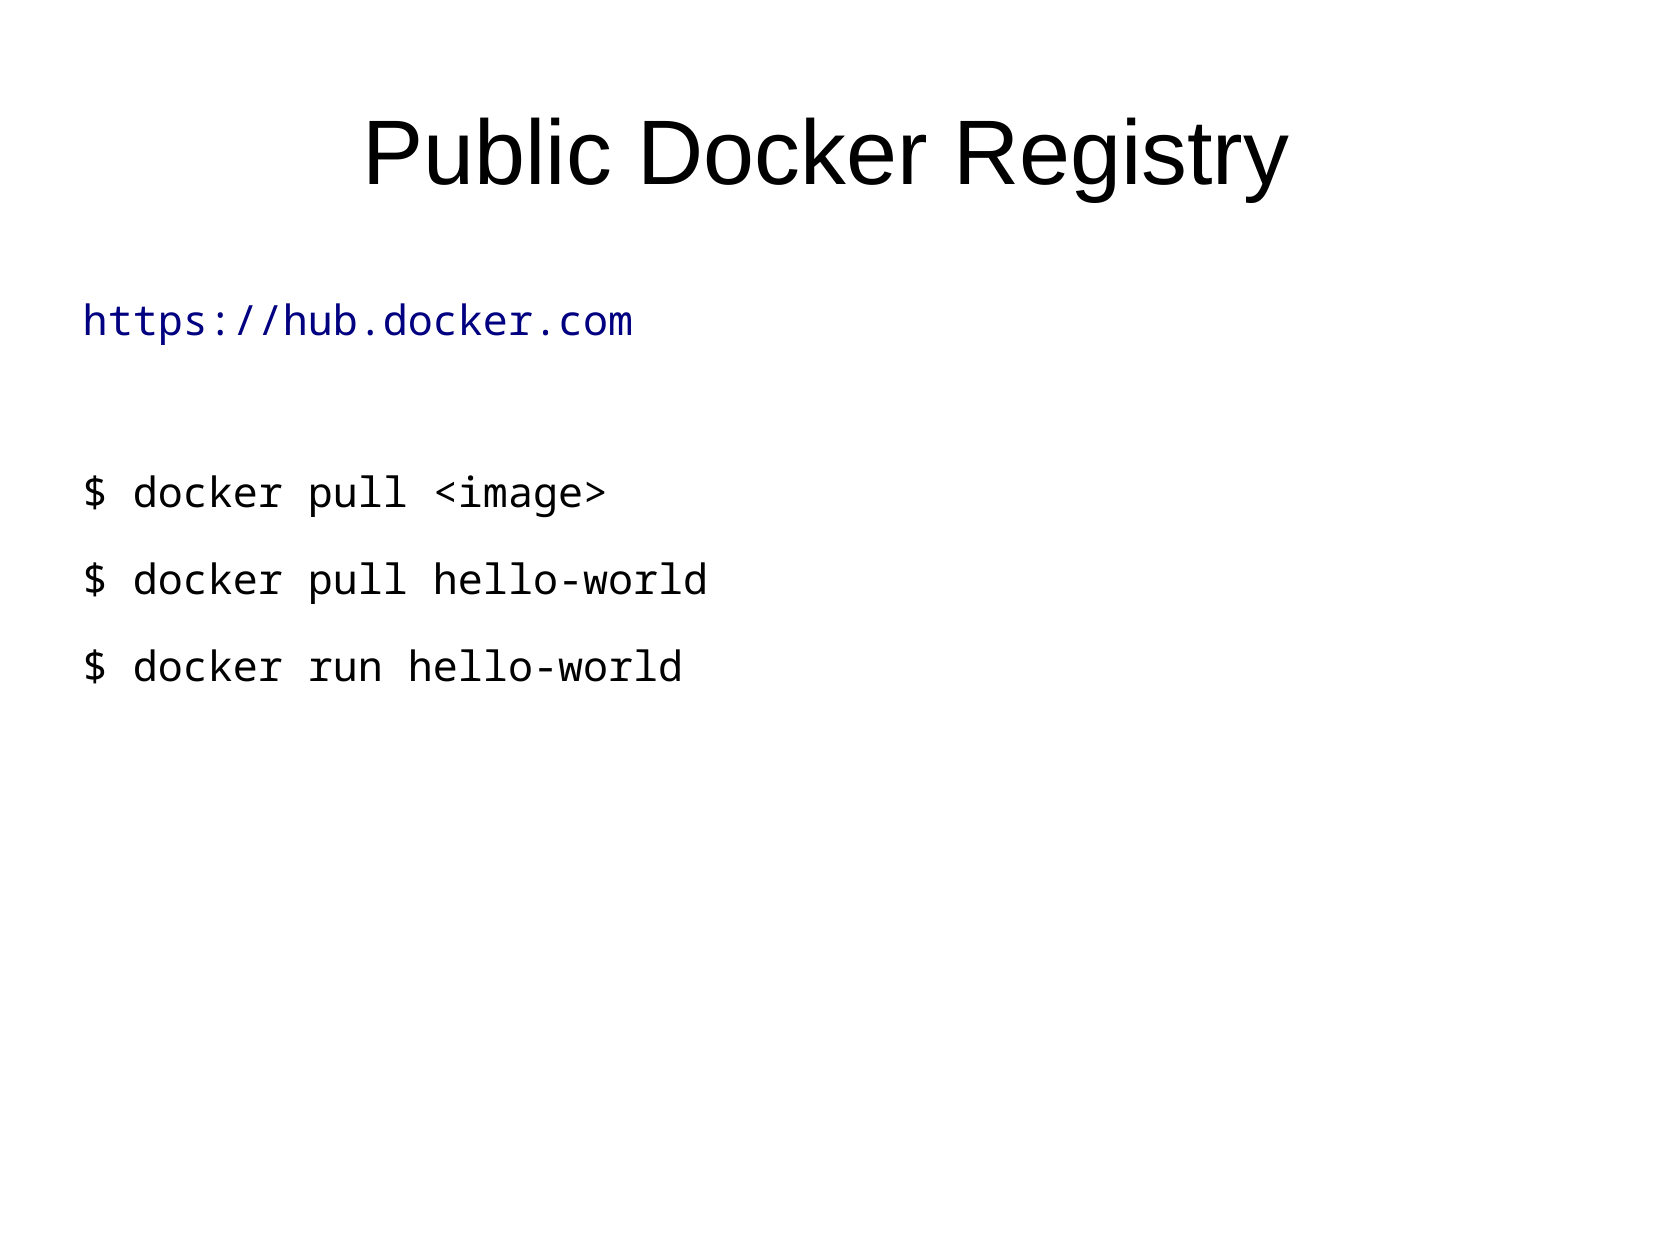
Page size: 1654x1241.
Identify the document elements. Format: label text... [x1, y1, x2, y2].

title Public Docker Registry [82, 49, 1571, 257]
list https://hub.docker.com $ docker pull <image> $ docker pull hello-world $ docker run hello-world [82, 290, 1571, 1010]
